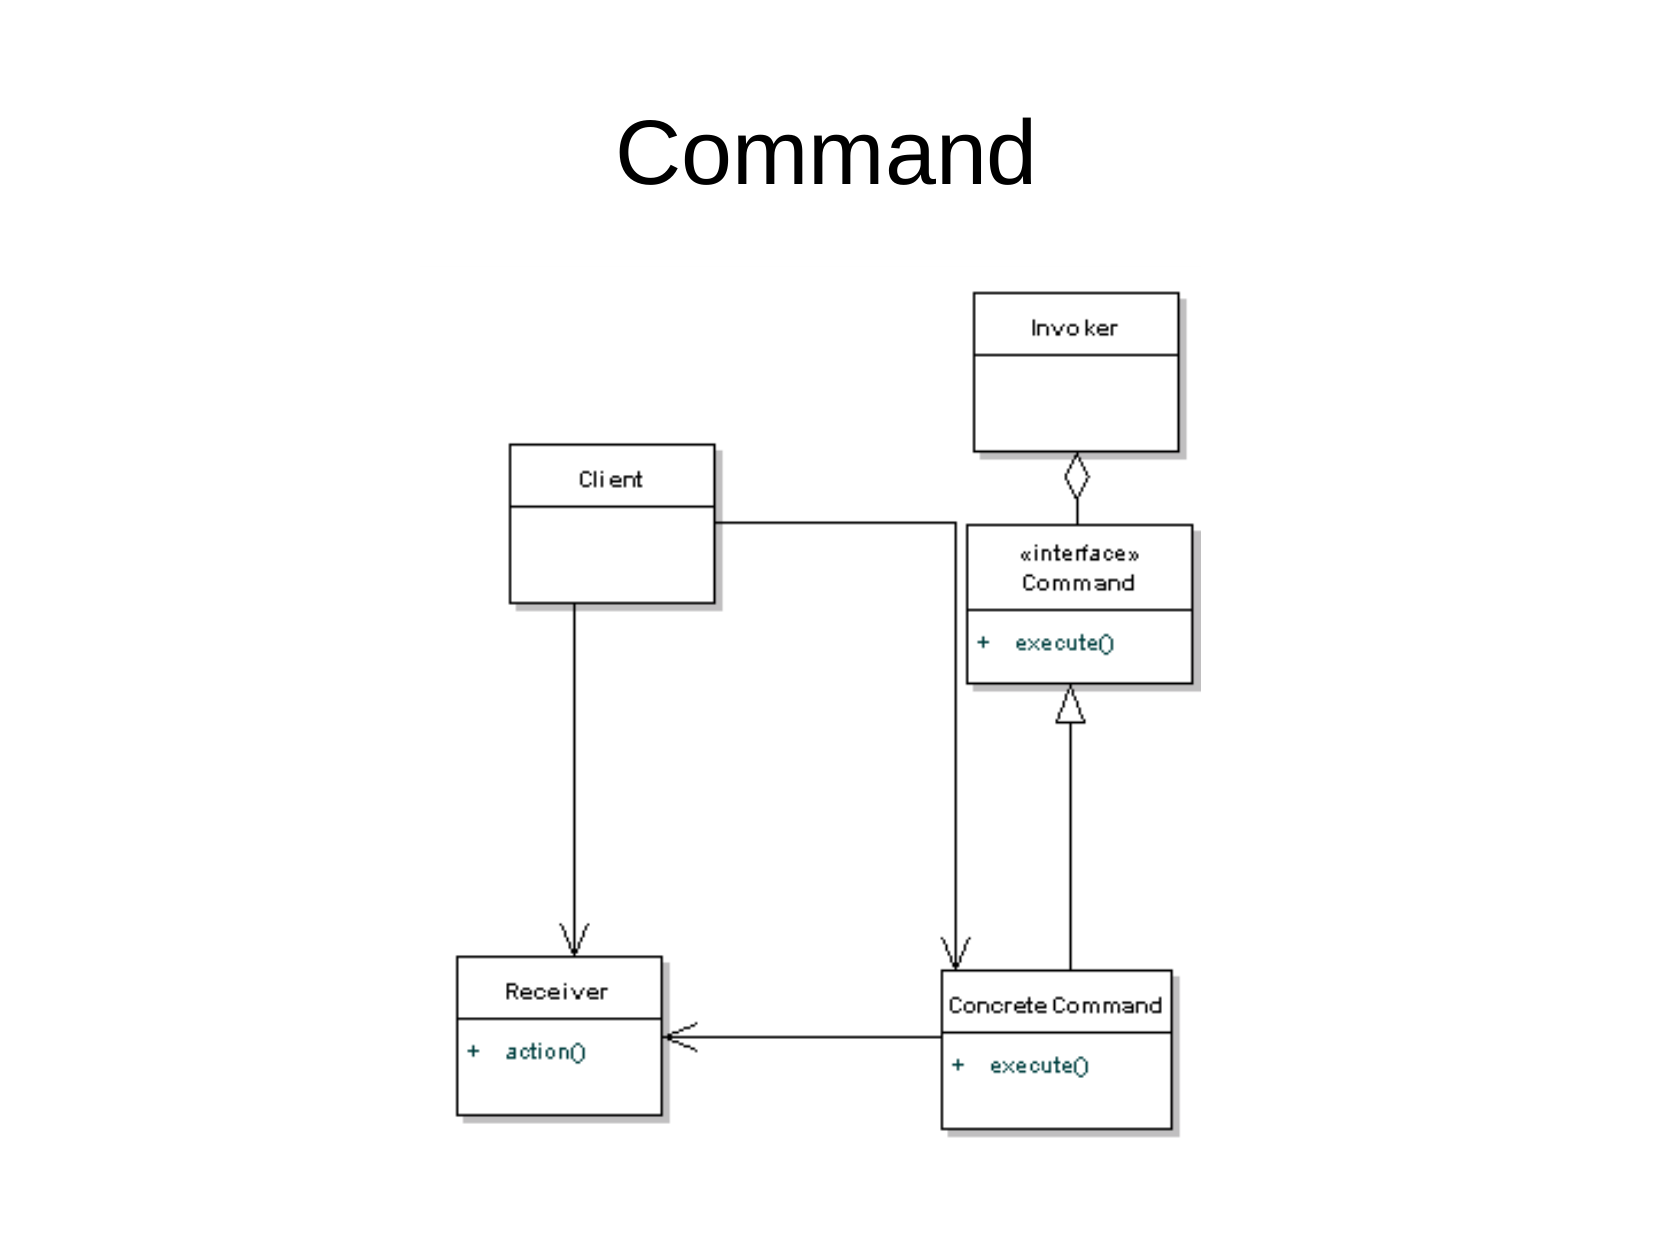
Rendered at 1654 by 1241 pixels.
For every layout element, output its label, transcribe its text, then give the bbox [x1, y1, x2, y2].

title Command [82, 49, 1571, 257]
picture [420, 265, 1201, 1141]
